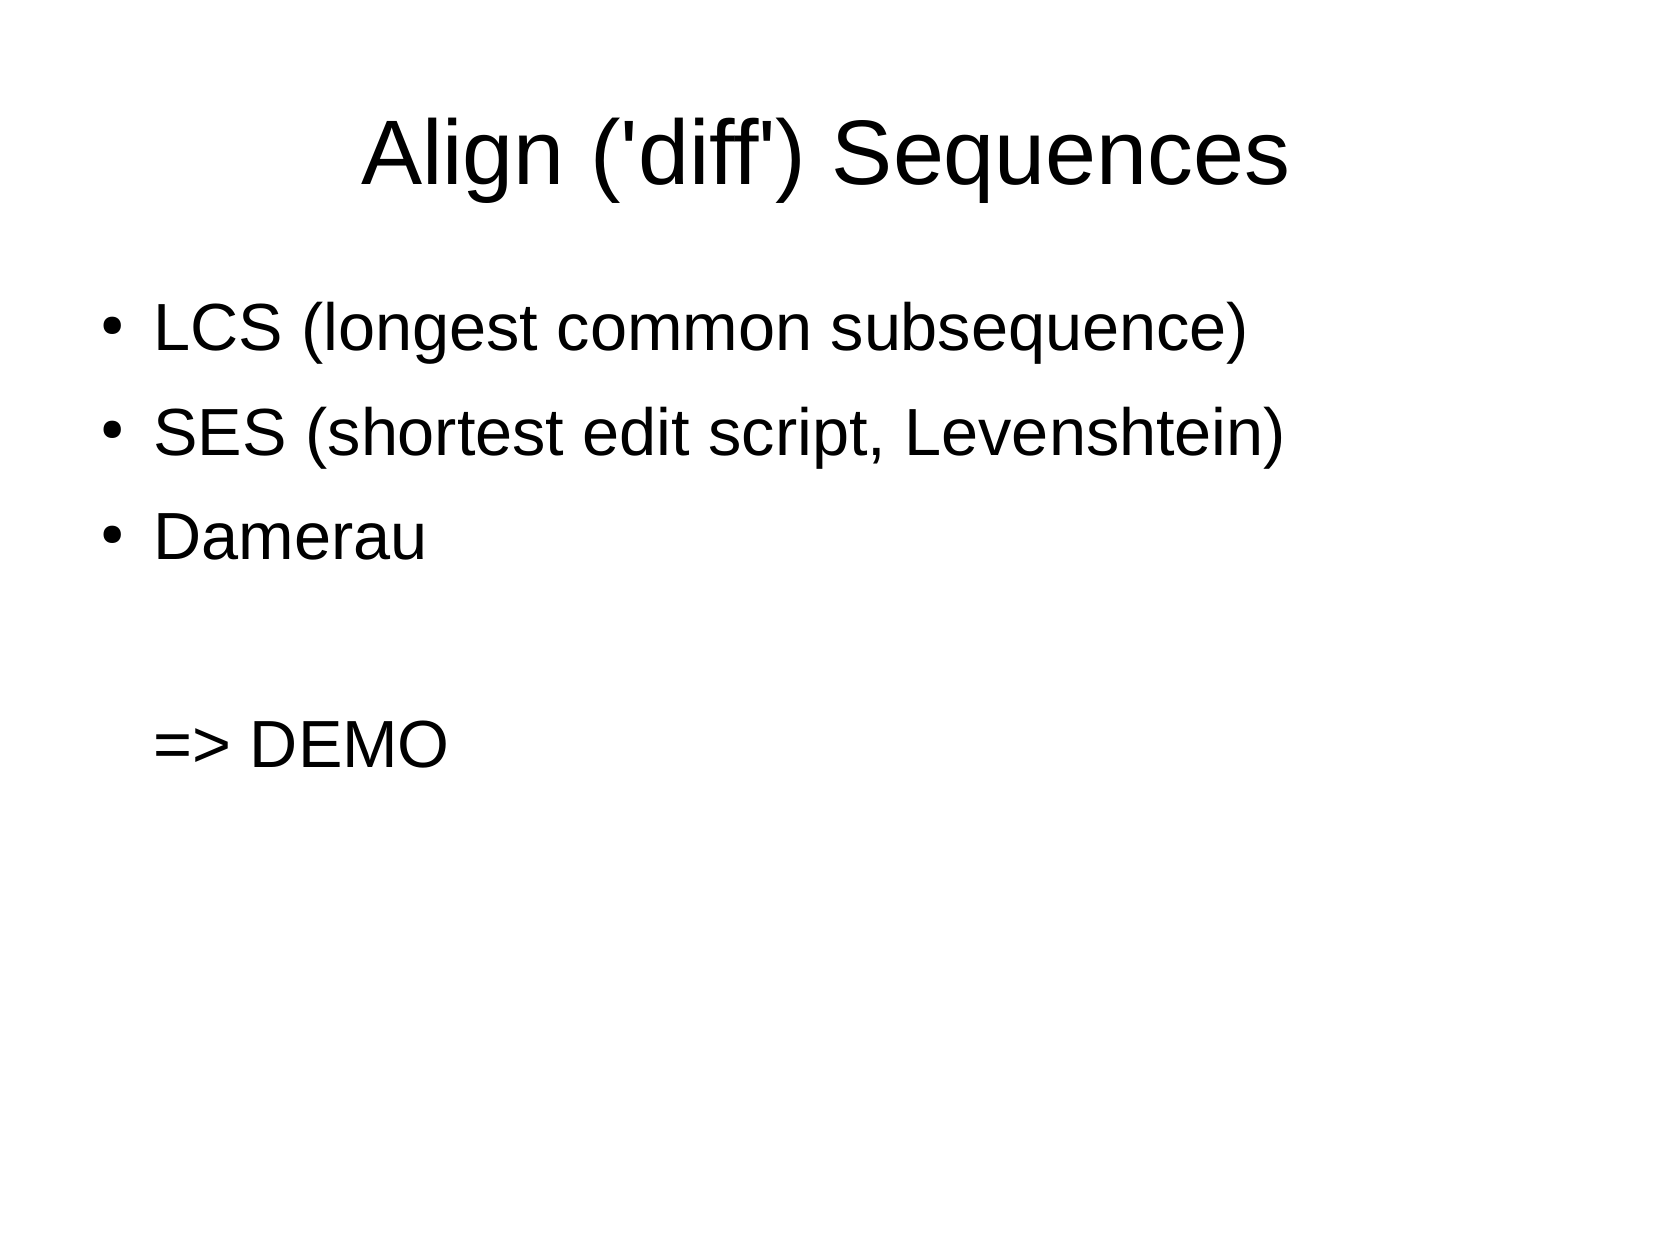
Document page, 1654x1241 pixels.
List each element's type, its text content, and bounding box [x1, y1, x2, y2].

list LCS (longest common subsequence) SES (shortest edit script, Levenshtein) Damerau => DEMO [82, 290, 1571, 1010]
title Align ('diff') Sequences [82, 49, 1571, 257]
